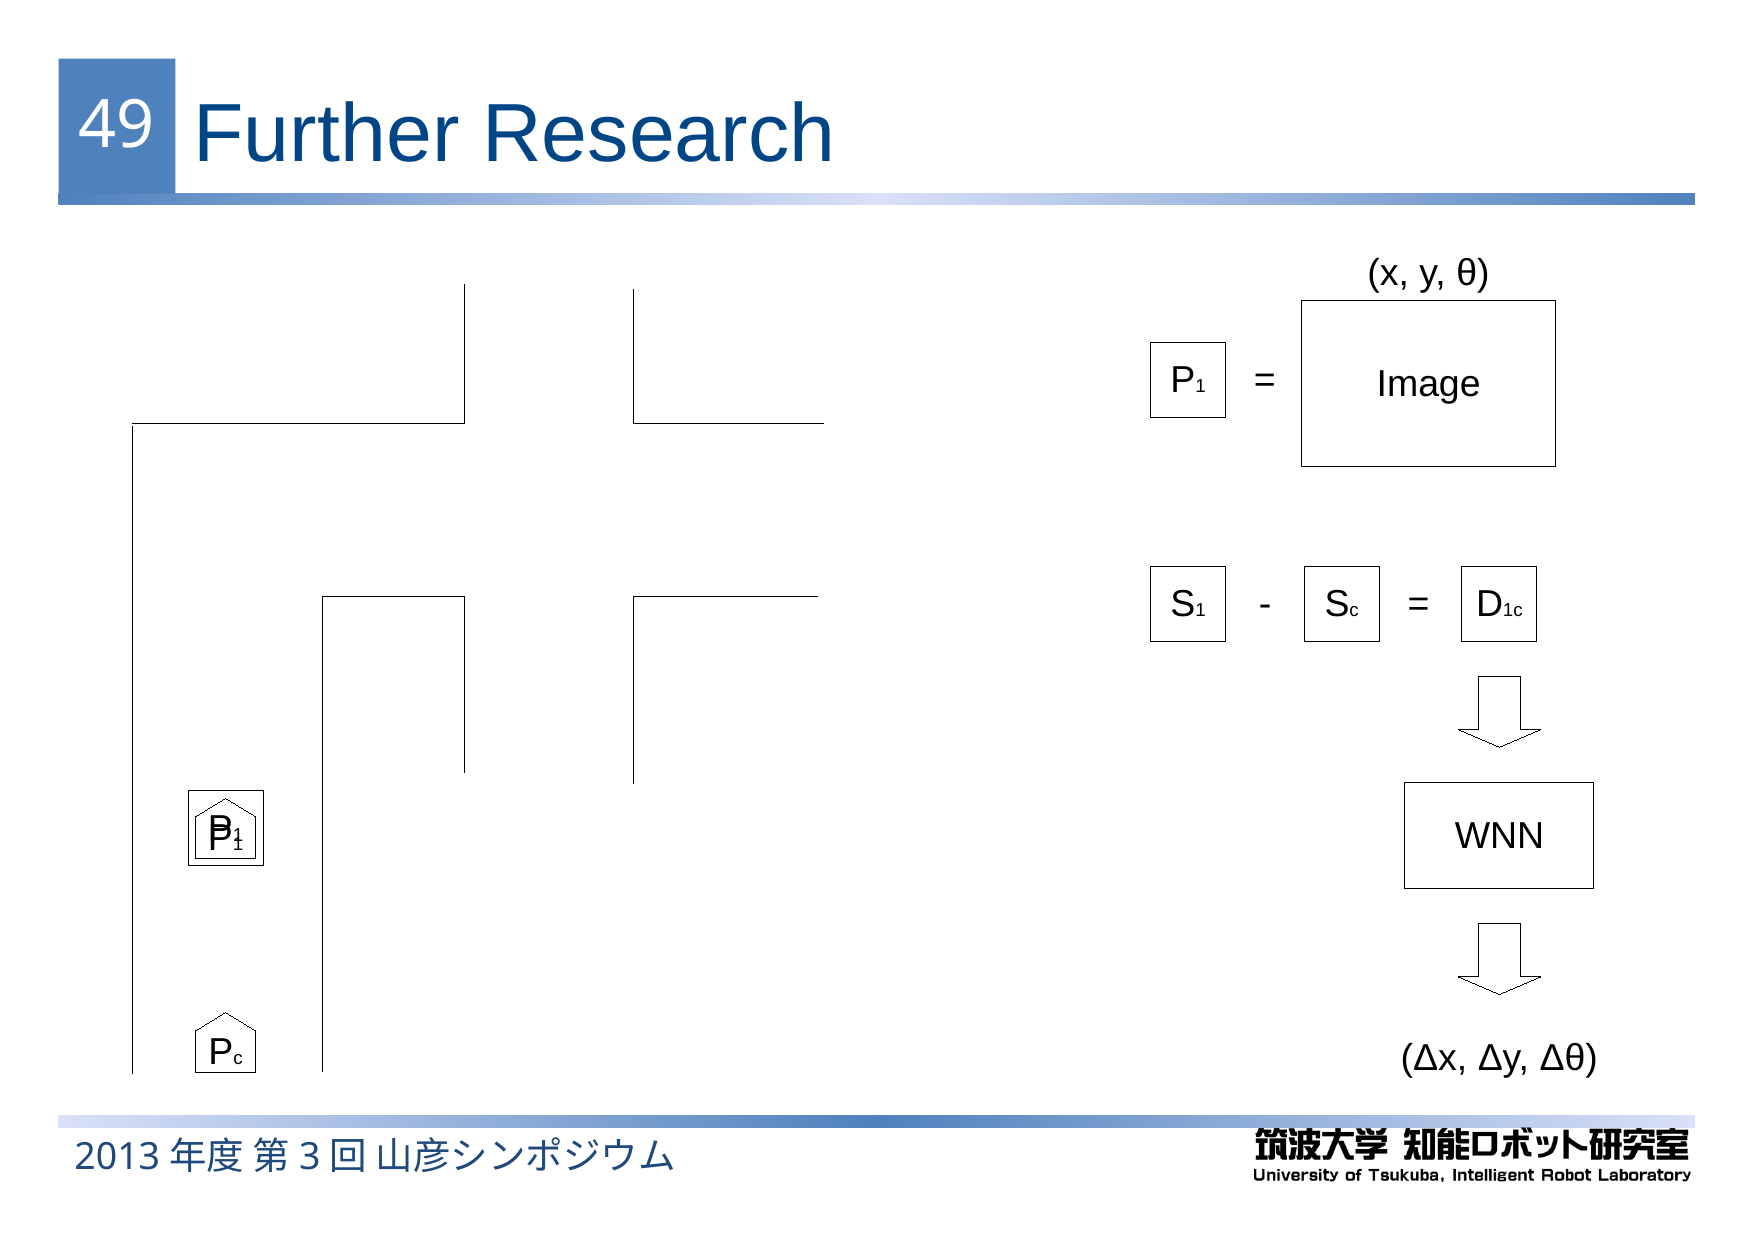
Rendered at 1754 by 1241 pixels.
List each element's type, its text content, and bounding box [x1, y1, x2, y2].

text_box D1c [1461, 566, 1537, 642]
text_box Image [1301, 300, 1556, 467]
text_box = [1227, 342, 1301, 418]
text_box (Δx, Δy, Δθ) [1381, 1029, 1618, 1087]
text_box Sc [1304, 566, 1380, 642]
text_box S1 [1150, 566, 1226, 642]
text_box WNN [1404, 782, 1594, 889]
text_box P1 [1150, 342, 1226, 418]
text_box Pc [196, 1012, 255, 1072]
text_box P1 [195, 798, 256, 859]
picture [1252, 1127, 1691, 1182]
text_box - [1227, 566, 1303, 642]
text_box P1 [188, 790, 264, 866]
text_box = [1381, 566, 1457, 642]
text_box (x, y, θ) [1310, 244, 1547, 300]
title Further Research [193, 61, 1651, 205]
